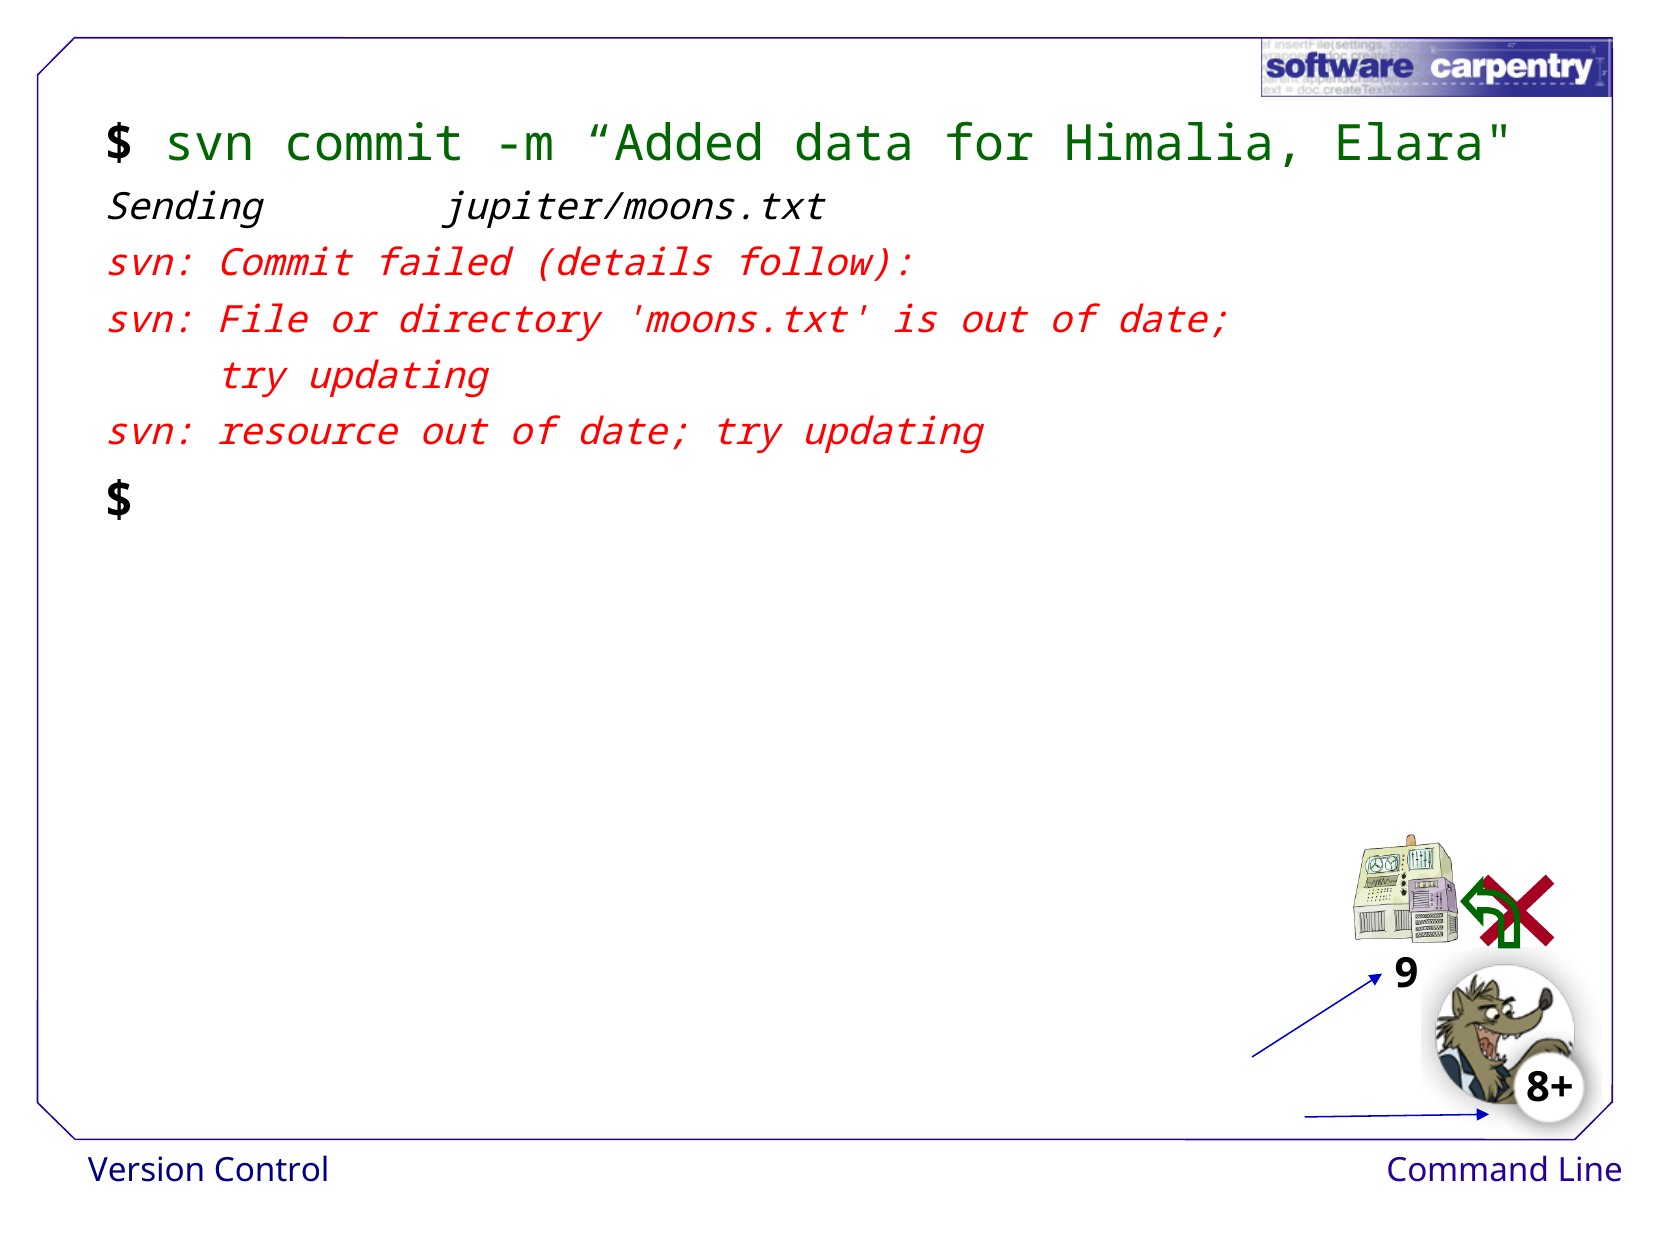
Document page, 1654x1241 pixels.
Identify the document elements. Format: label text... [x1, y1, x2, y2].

text_box 8+ [1505, 1057, 1595, 1119]
text_box 9 [1361, 942, 1452, 1005]
text_box $ svn commit -m “Added data for Himalia, Elara" Sending jupiter/moons.txt svn: Commit failed (details follow): svn: File or directory 'moons.txt' is out of date; try updating svn: resource out of date; try updating $ [89, 88, 1572, 1128]
picture [1261, 39, 1613, 97]
picture [1341, 822, 1602, 1142]
